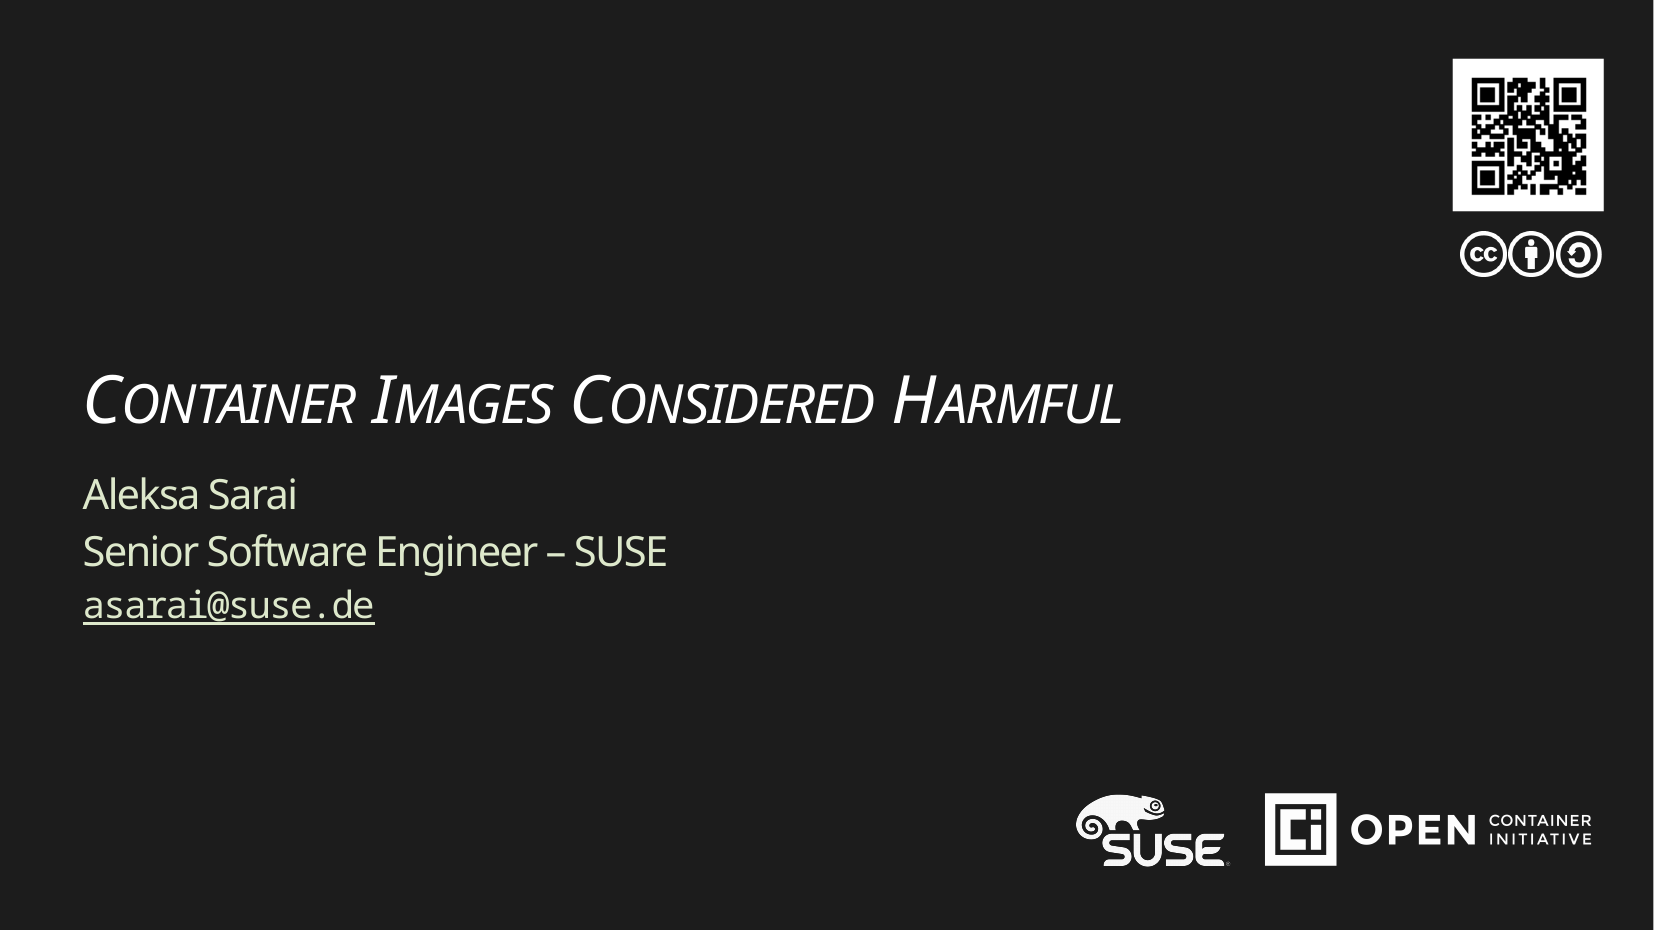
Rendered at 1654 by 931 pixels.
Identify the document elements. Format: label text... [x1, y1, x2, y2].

picture [1245, 779, 1611, 881]
picture [1438, 44, 1619, 226]
picture [1508, 231, 1554, 277]
text_box Aleksa Sarai Senior Software Engineer – SUSE asarai@suse.de [82, 465, 1571, 703]
picture [1460, 231, 1507, 277]
picture [1076, 794, 1231, 867]
picture [1556, 231, 1602, 278]
subtitle CONTAINER IMAGES CONSIDERED HARMFUL [82, 345, 1571, 451]
